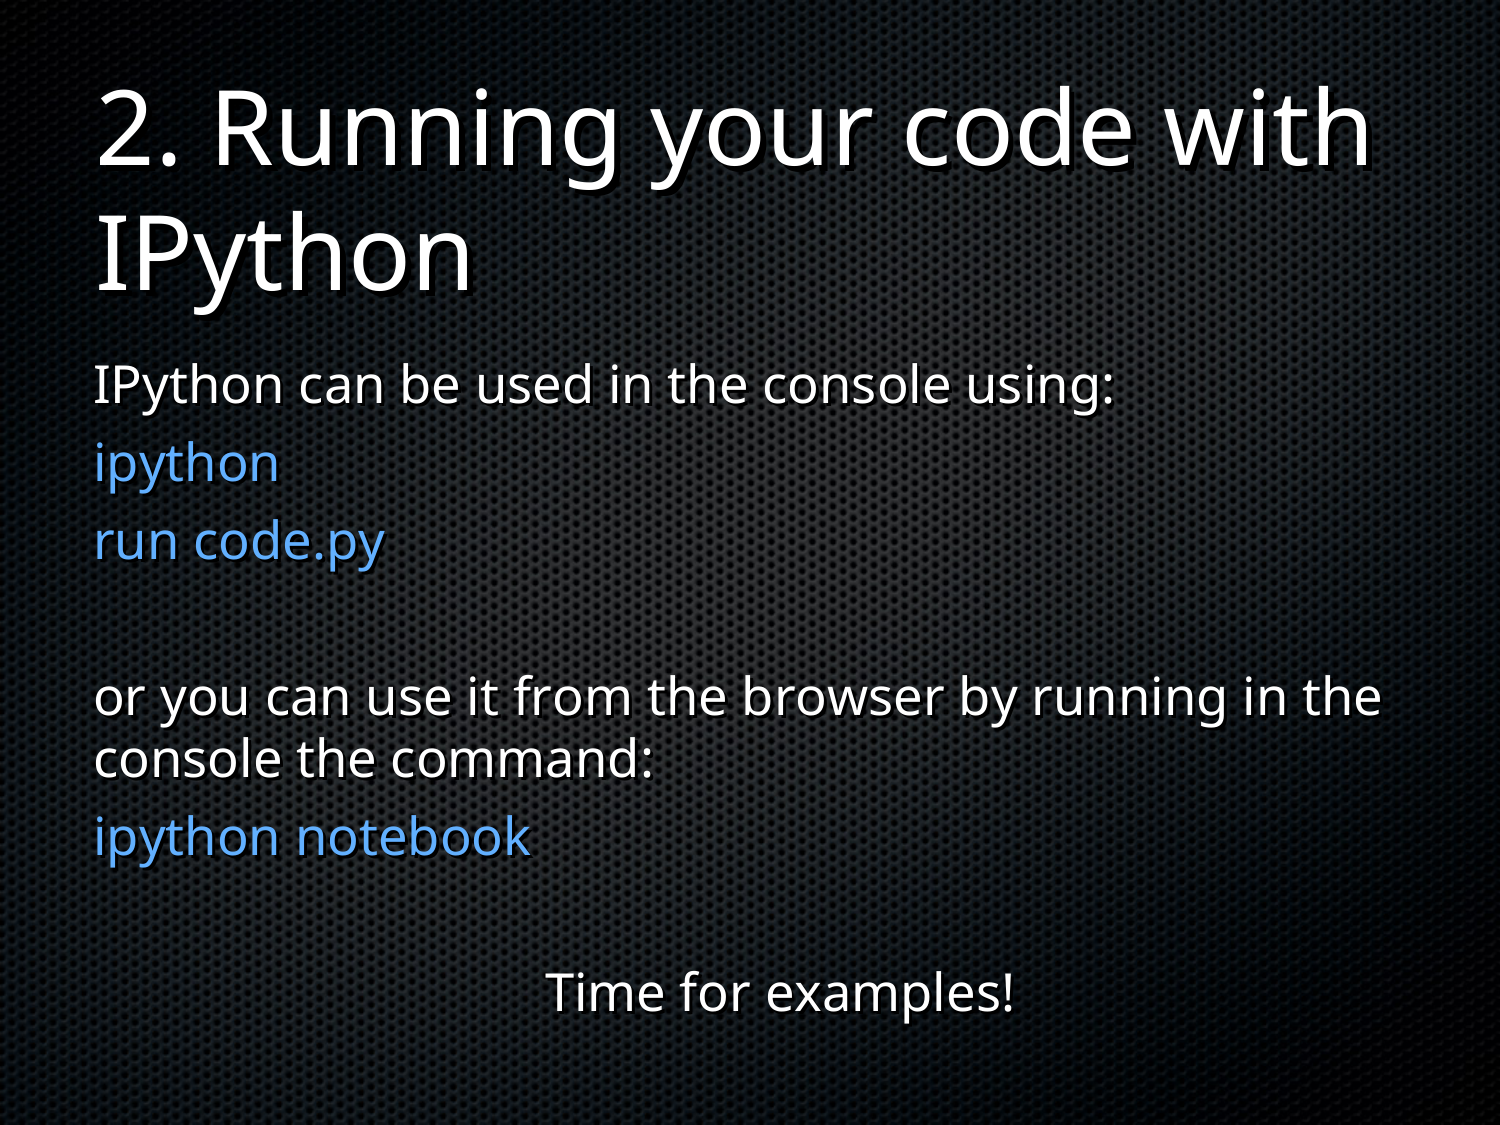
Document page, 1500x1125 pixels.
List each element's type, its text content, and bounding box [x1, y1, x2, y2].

list IPython can be used in the console using: ipython run code.py or you can use it from the browser by running in the console the command: ipython notebook Time for examples! [85, 343, 1476, 1031]
picture [0, 0, 1500, 1125]
title 2. Running your code with IPython [87, 52, 1392, 320]
